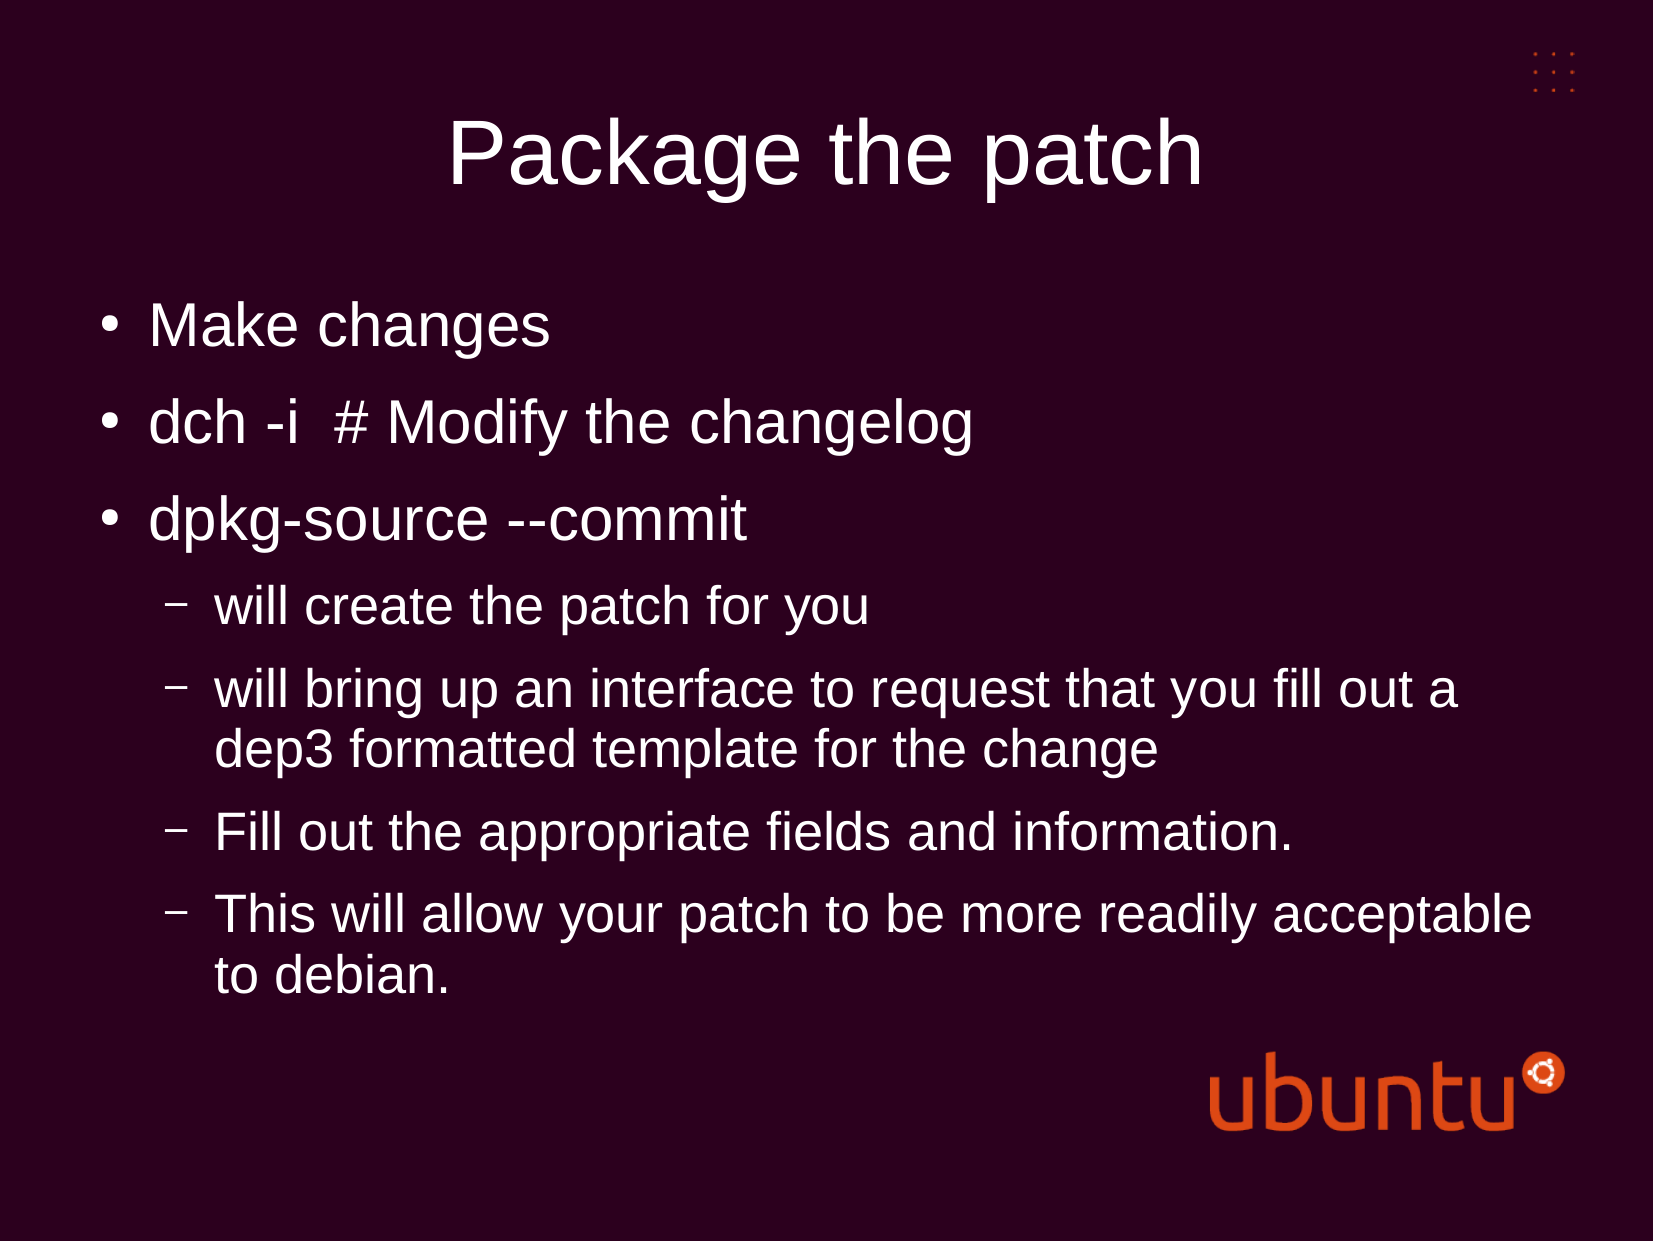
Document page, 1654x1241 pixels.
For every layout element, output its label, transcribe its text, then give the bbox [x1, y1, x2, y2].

list Make changes dch -i # Modify the changelog dpkg-source --commit will create the patch for you will bring up an interface to request that you fill out a dep3 formatted template for the change Fill out the appropriate fields and information. This will allow your patch to be more readily acceptable to debian. [82, 290, 1571, 1010]
title Package the patch [82, 49, 1571, 257]
picture [1121, 960, 1653, 1223]
picture [1571, 49, 1575, 94]
